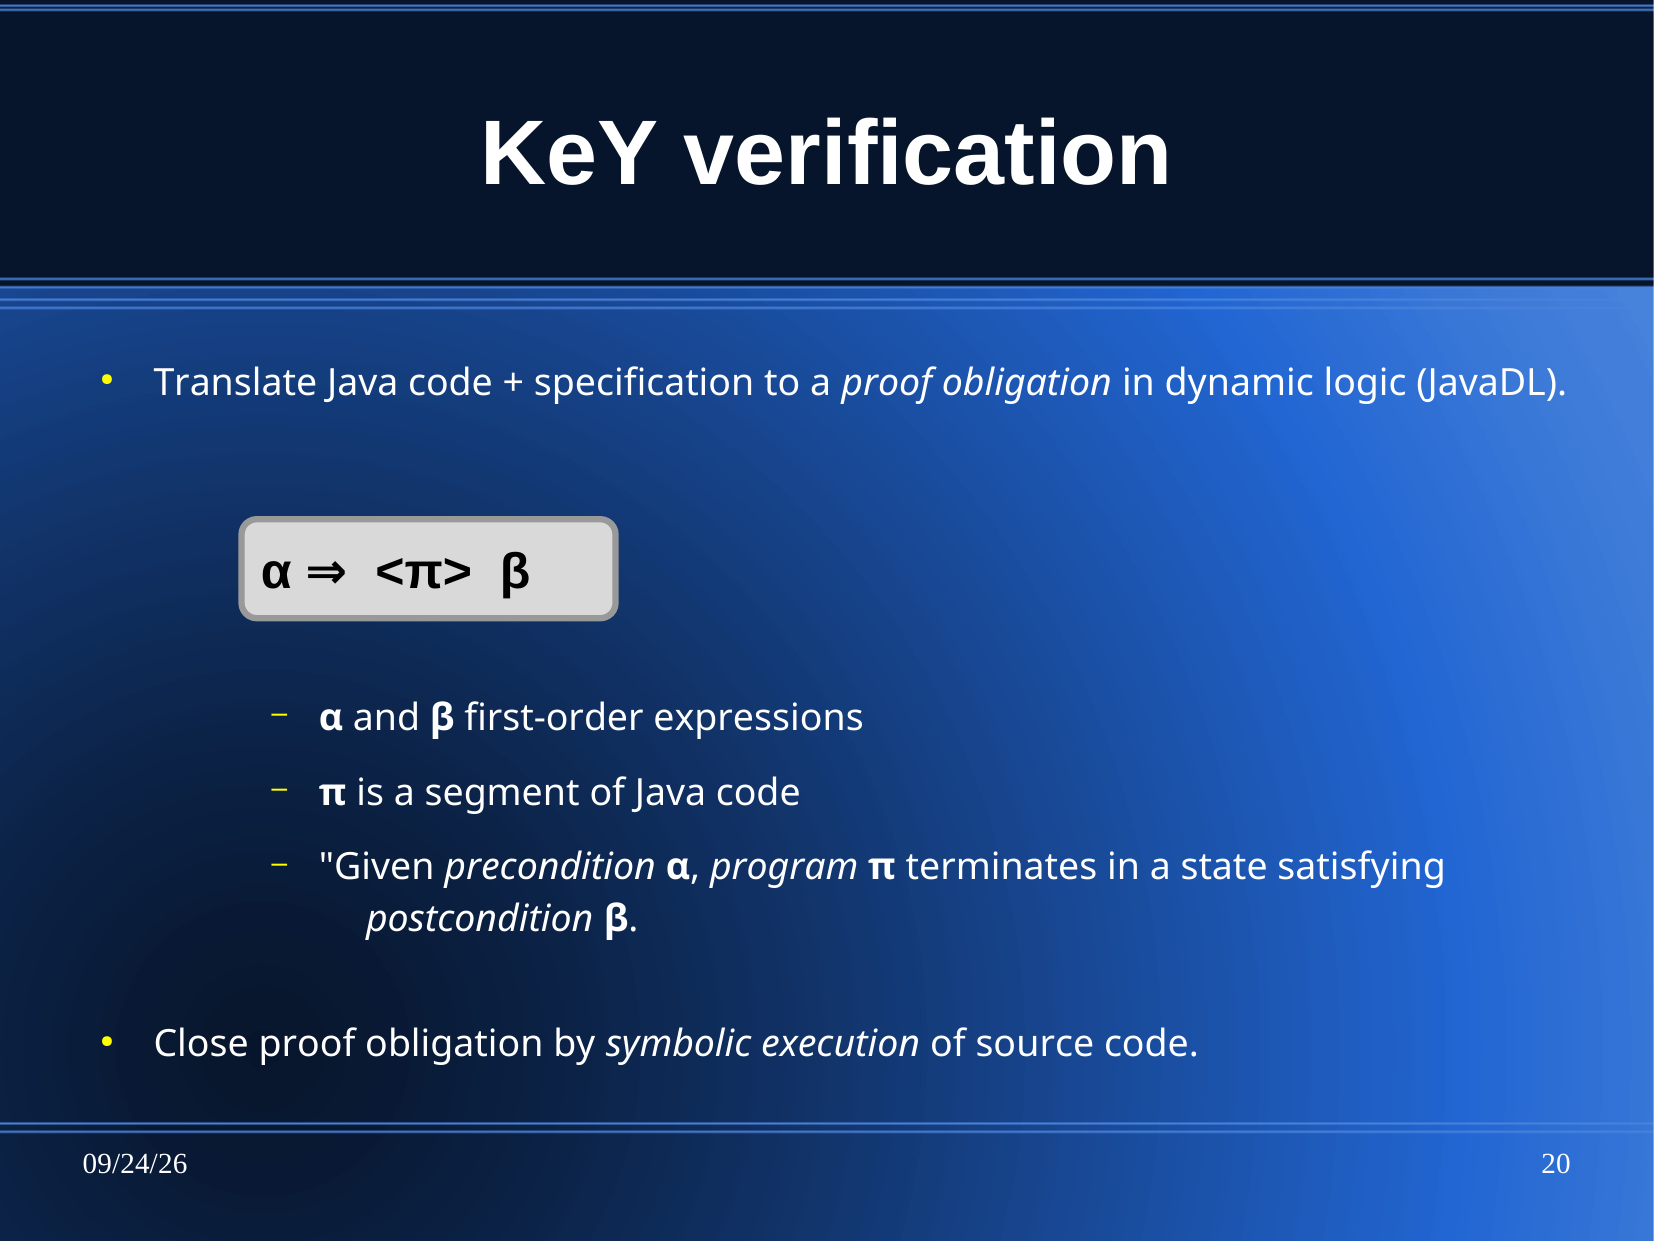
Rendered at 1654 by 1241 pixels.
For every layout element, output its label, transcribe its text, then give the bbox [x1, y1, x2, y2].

picture [0, 0, 1654, 1241]
list Translate Java code + specification to a proof obligation in dynamic logic (JavaDL). α and β first-order expressions π is a segment of Java code "Given precondition α, program π terminates in a state satisfying postcondition β. Close proof obligation by symbolic execution of source code. [82, 355, 1571, 1095]
text_box α ⇒ <π> β [241, 519, 616, 619]
title KeY verification [82, 49, 1571, 257]
